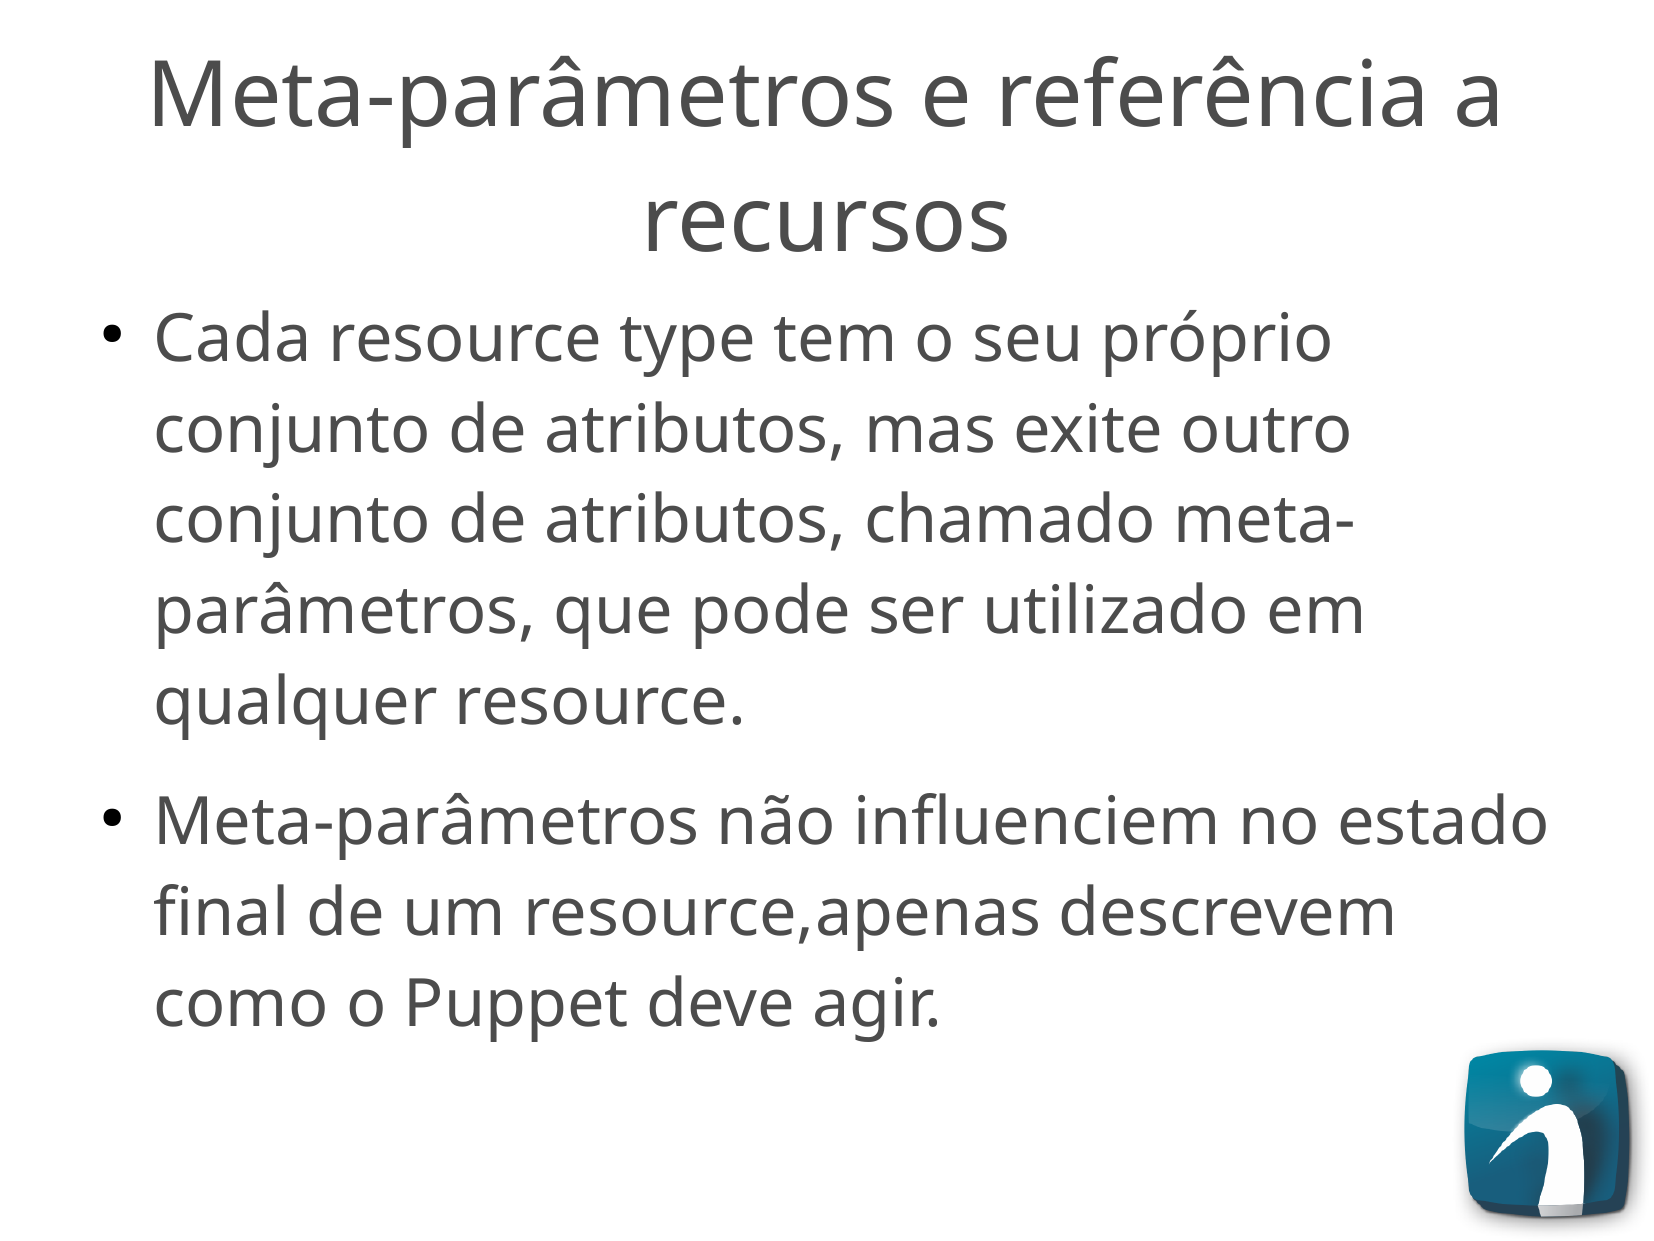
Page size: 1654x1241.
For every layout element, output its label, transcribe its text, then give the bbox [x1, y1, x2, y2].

list Cada resource type tem o seu próprio conjunto de atributos, mas exite outro conjunto de atributos, chamado meta-parâmetros, que pode ser utilizado em qualquer resource. Meta-parâmetros não influenciem no estado final de um resource,apenas descrevem como o Puppet deve agir. [82, 290, 1571, 1010]
title Meta-parâmetros e referência a recursos [82, 45, 1571, 261]
picture [1447, 1035, 1654, 1241]
